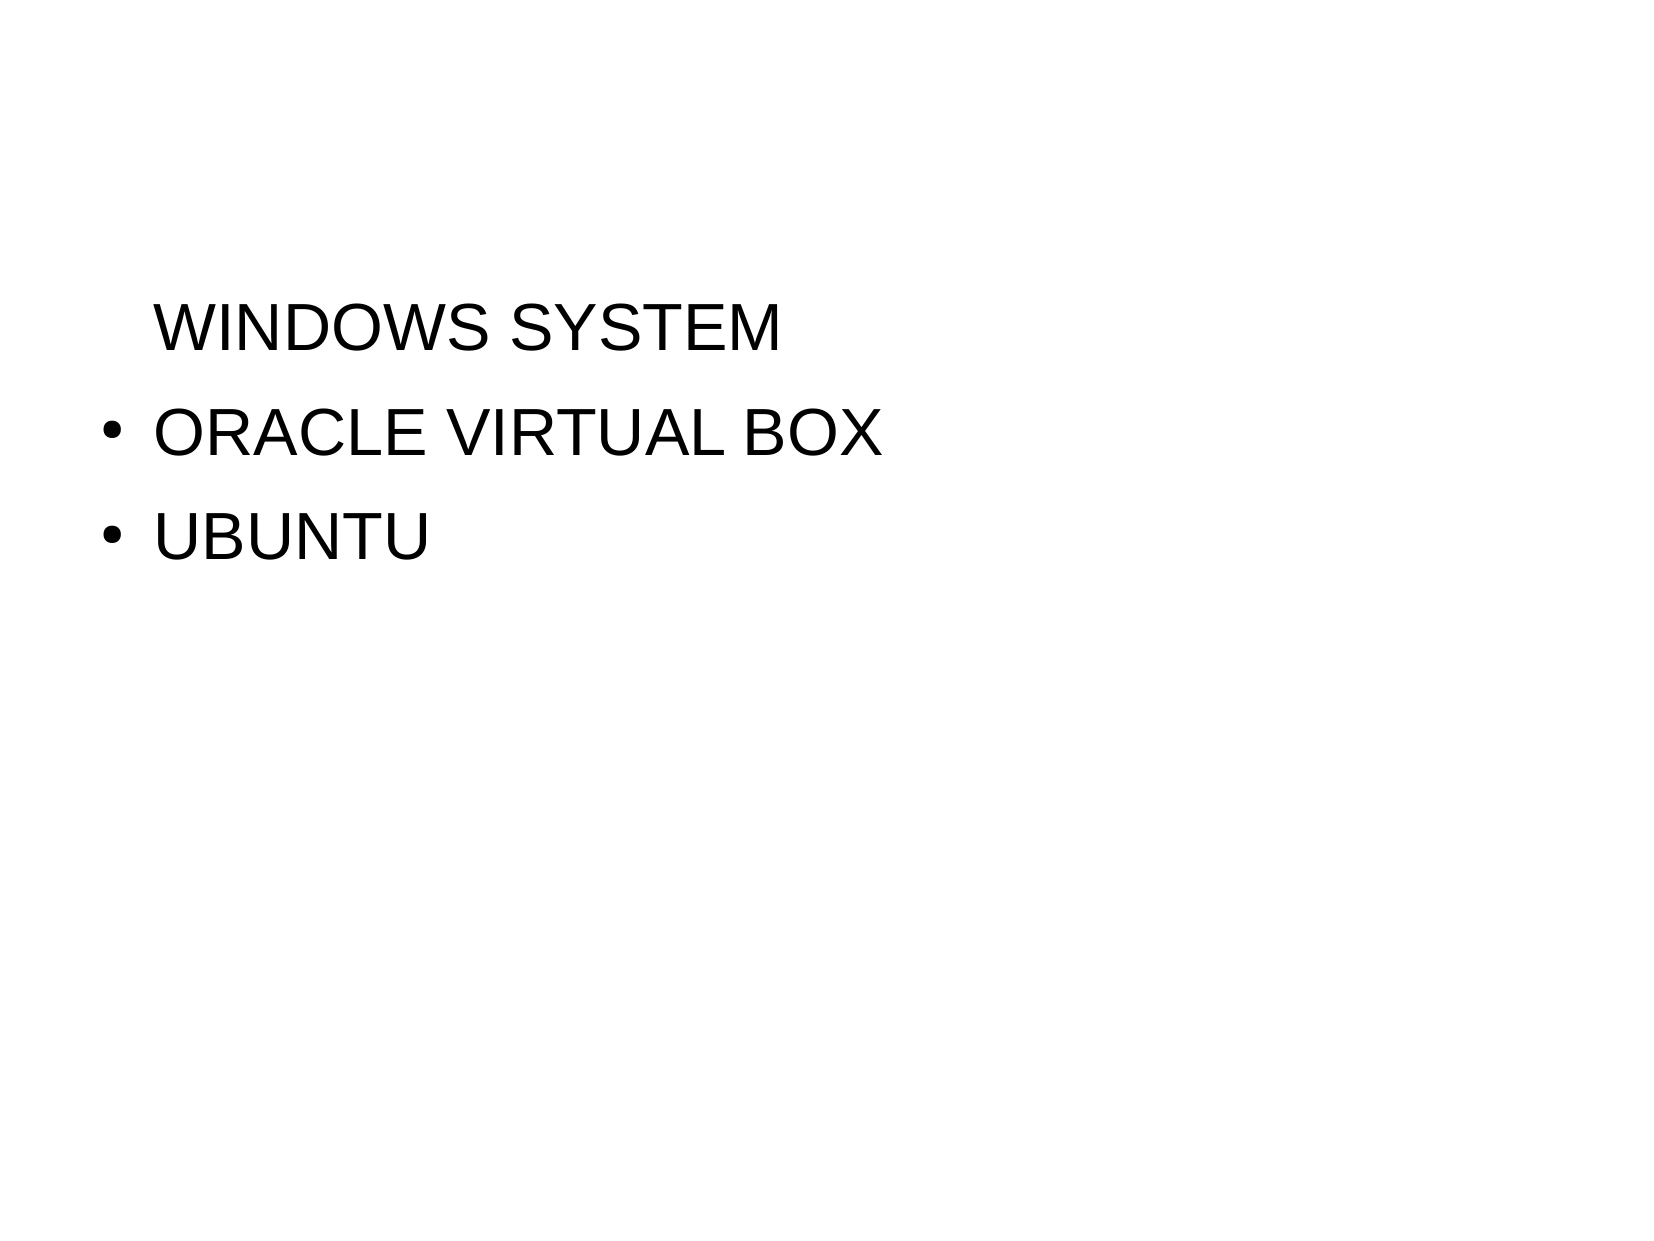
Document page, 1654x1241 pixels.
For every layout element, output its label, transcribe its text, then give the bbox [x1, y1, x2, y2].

list WINDOWS SYSTEM ORACLE VIRTUAL BOX UBUNTU [82, 290, 1571, 1010]
